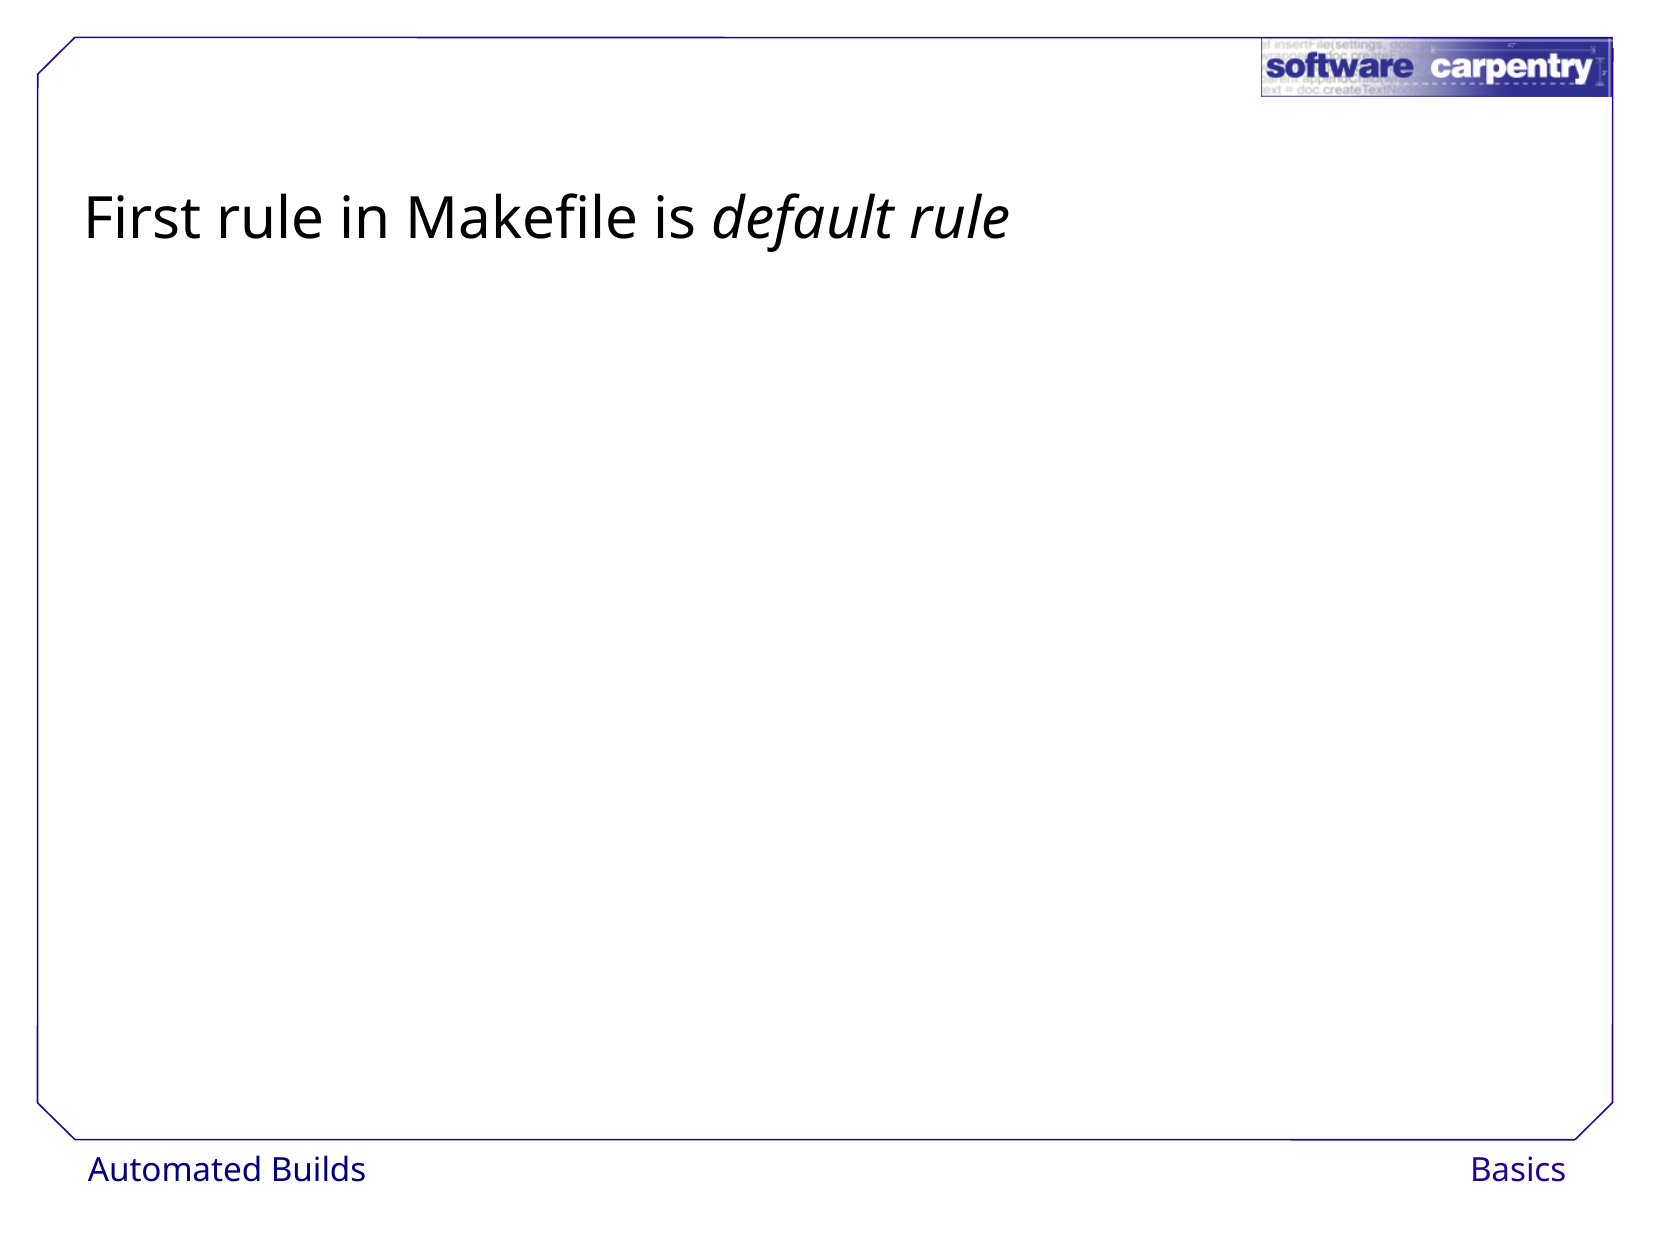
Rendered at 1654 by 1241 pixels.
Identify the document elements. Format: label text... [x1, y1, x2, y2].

picture [1261, 39, 1613, 97]
text_box First rule in Makefile is default rule [68, 138, 1176, 259]
